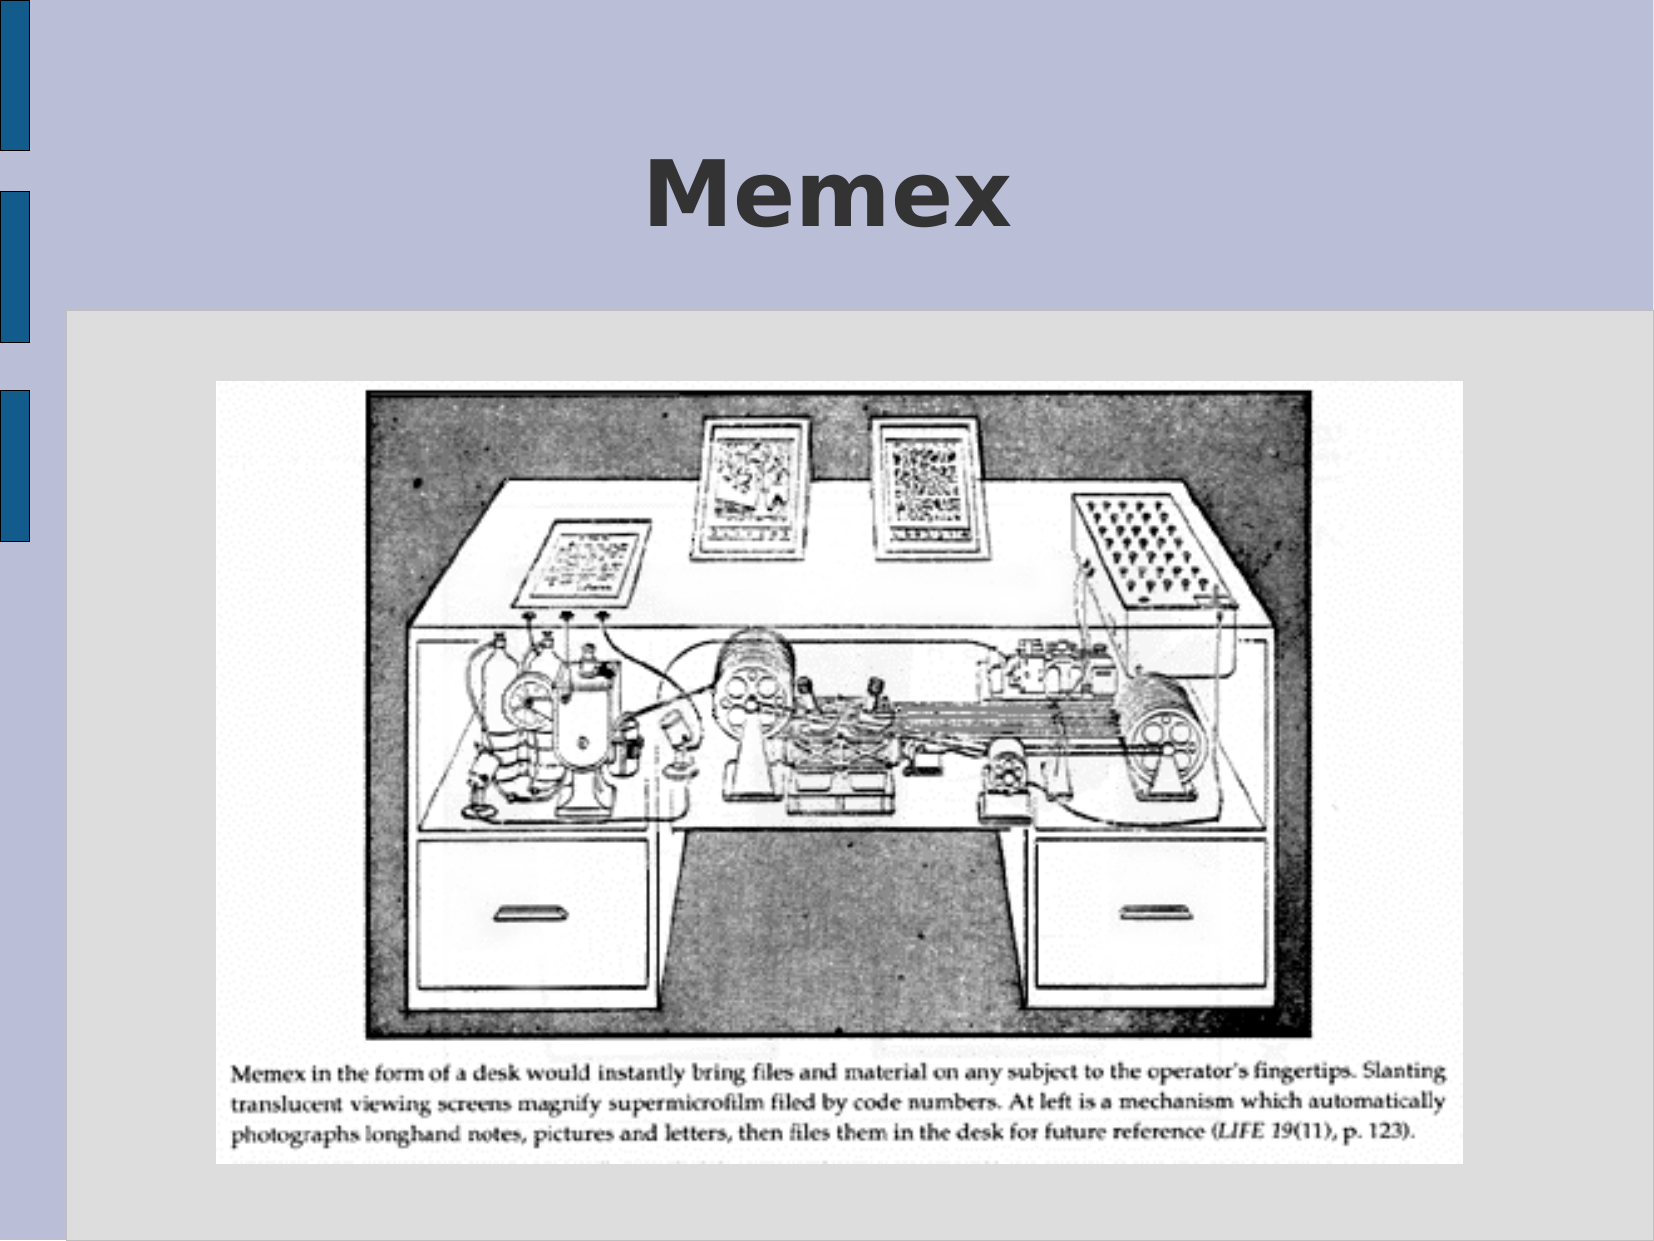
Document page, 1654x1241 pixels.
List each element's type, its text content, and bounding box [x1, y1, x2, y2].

title Memex [121, 91, 1534, 299]
picture [216, 381, 1463, 1164]
